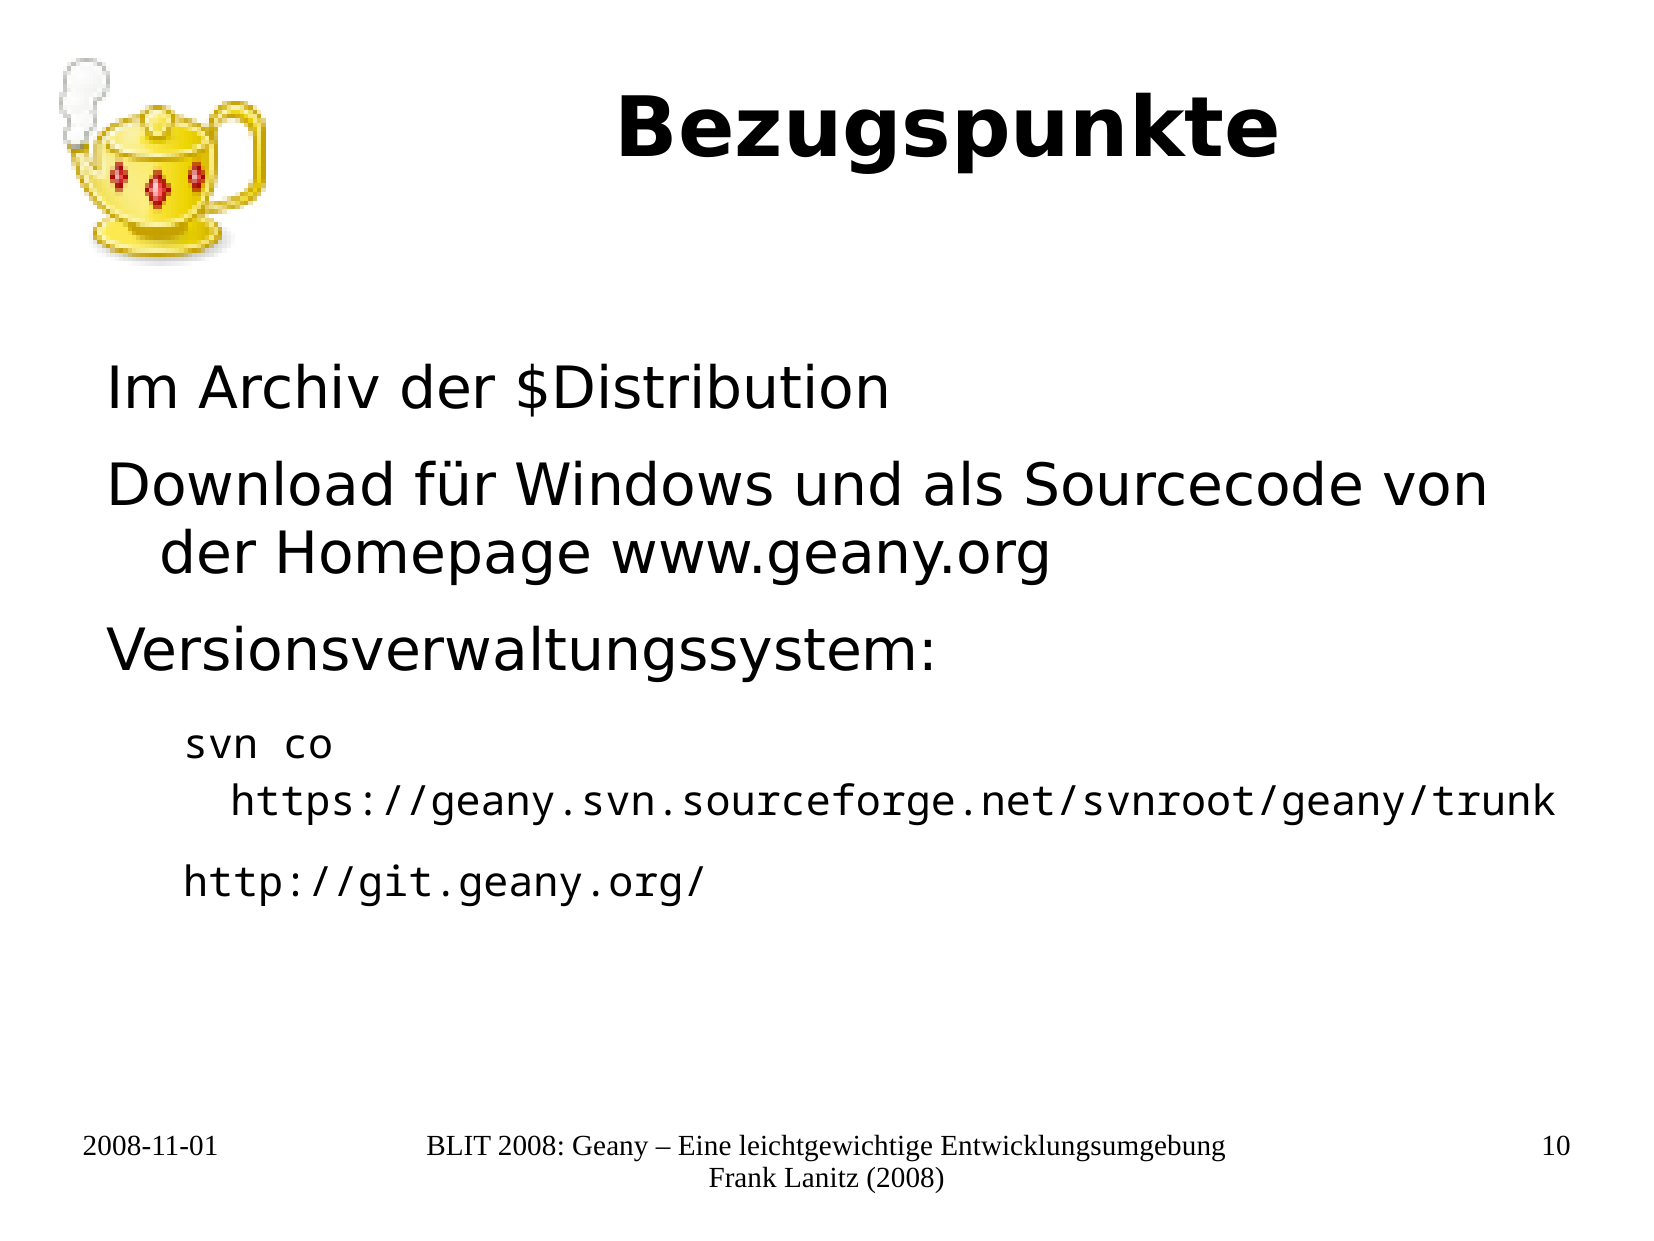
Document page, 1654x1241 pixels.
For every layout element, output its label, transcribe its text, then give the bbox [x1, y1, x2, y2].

picture [59, 58, 266, 266]
list Im Archiv der $Distribution Download für Windows und als Sourcecode von der Homepage www.geany.org Versionsverwaltungssystem: svn co https://geany.svn.sourceforge.net/svnroot/geany/trunk http://git.geany.org/ [88, 354, 1571, 1049]
title Bezugspunkte [324, 56, 1571, 200]
